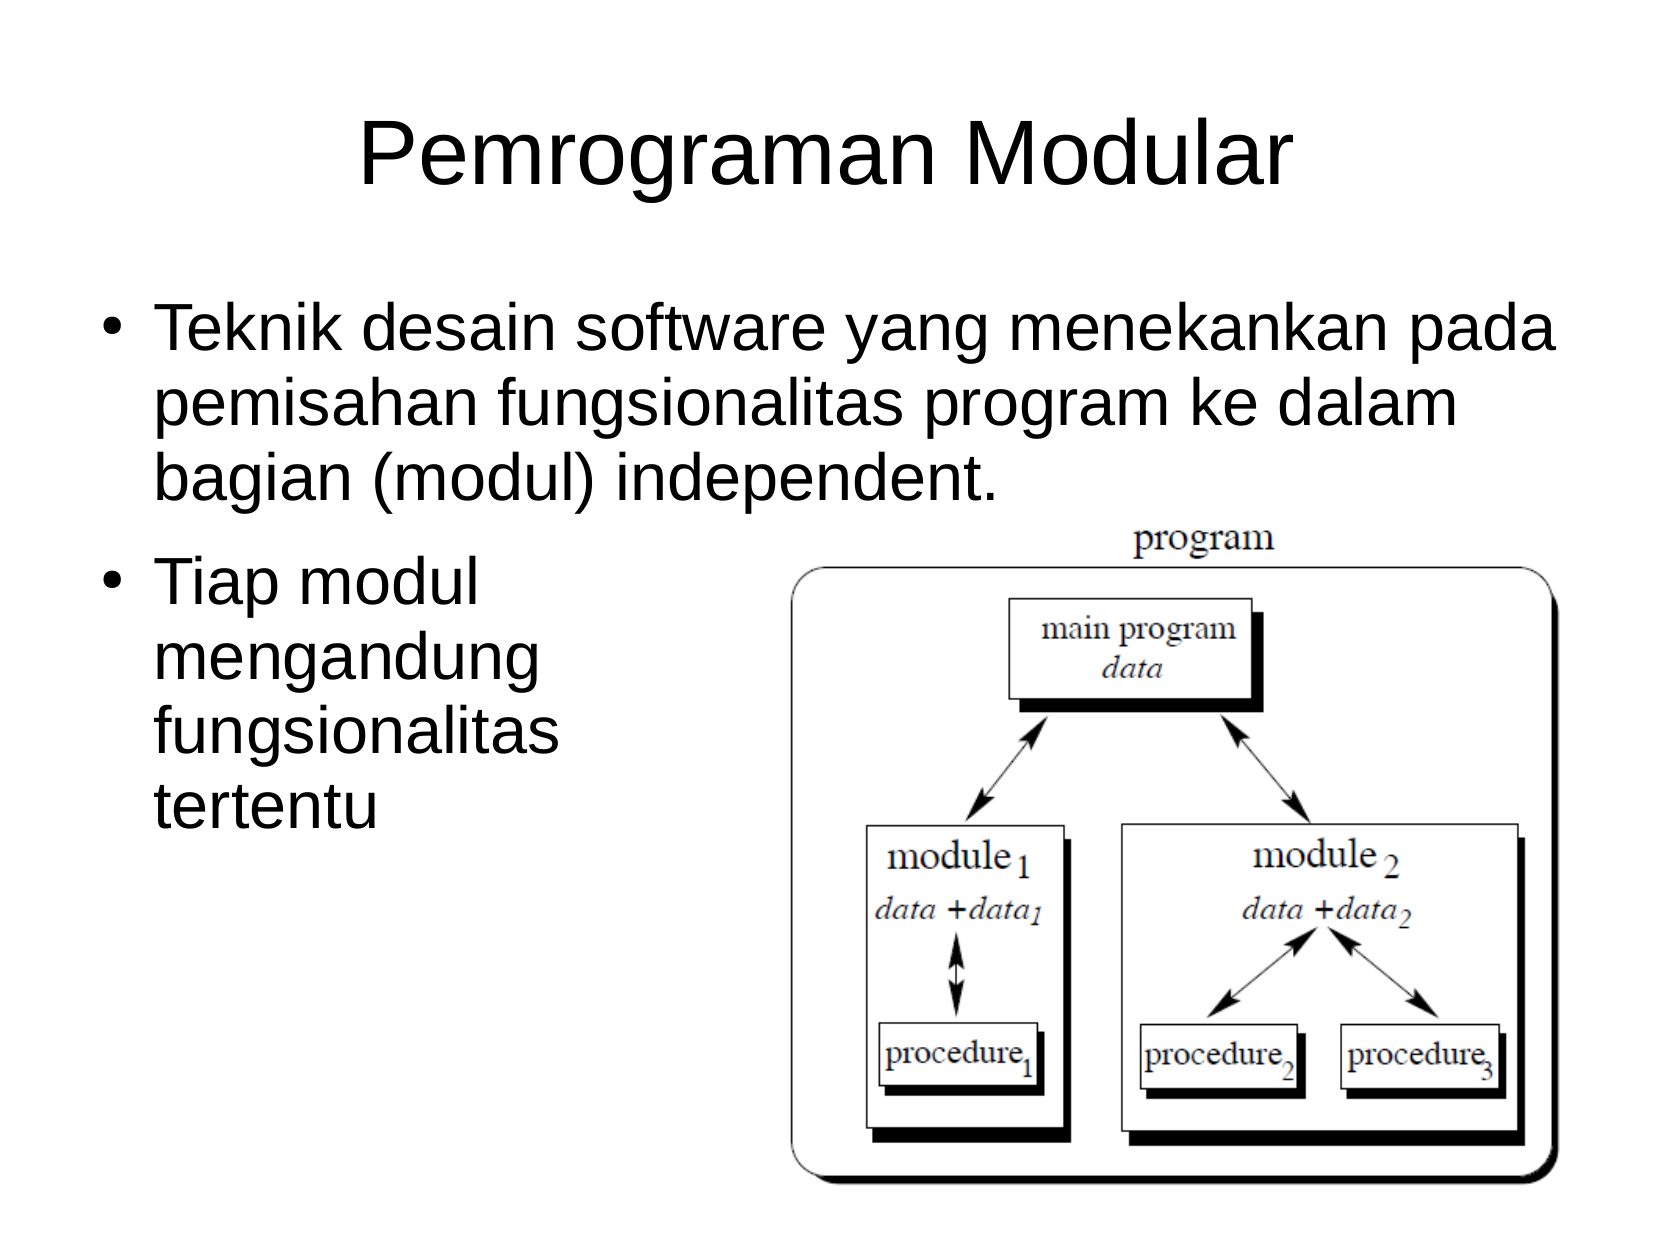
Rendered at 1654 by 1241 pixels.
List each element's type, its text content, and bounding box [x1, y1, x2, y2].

picture [763, 509, 1591, 1190]
title Pemrograman Modular [82, 49, 1571, 257]
list Teknik desain software yang menekankan pada pemisahan fungsionalitas program ke dalam bagian (modul) independent. Tiap modul mengandung fungsionalitas tertentu [82, 290, 1571, 1010]
